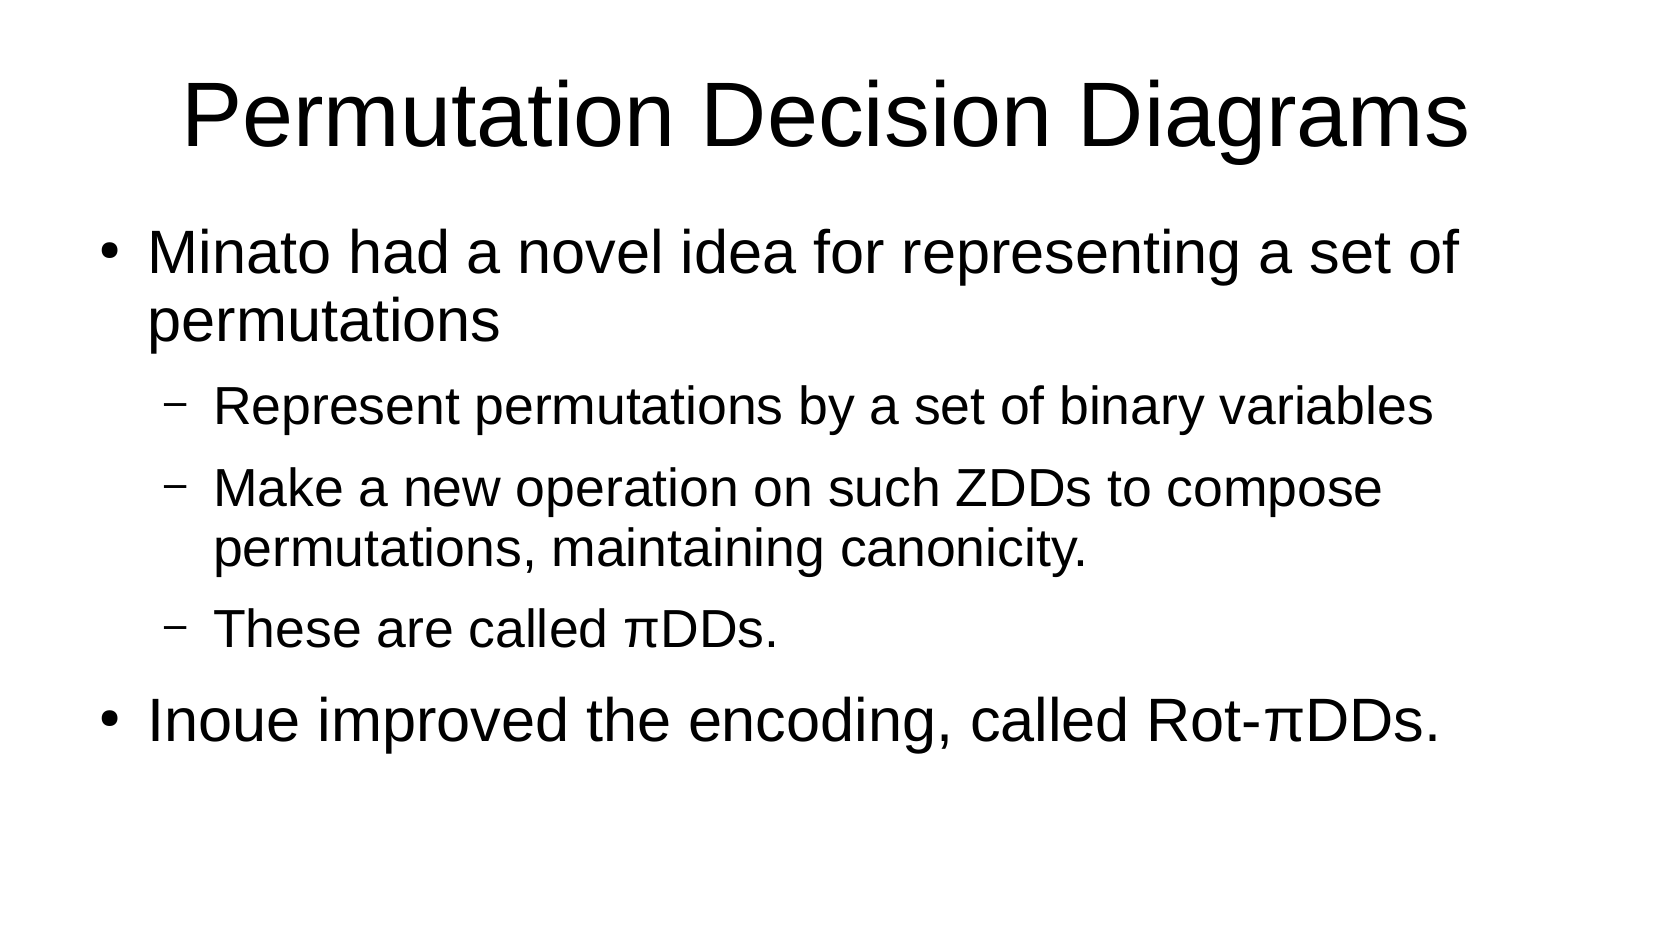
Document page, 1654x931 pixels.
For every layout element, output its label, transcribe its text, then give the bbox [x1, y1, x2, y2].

title Permutation Decision Diagrams [82, 37, 1571, 193]
list Minato had a novel idea for representing a set of permutations Represent permutations by a set of binary variables Make a new operation on such ZDDs to compose permutations, maintaining canonicity. These are called πDDs. Inoue improved the encoding, called Rot-πDDs. [82, 217, 1571, 758]
